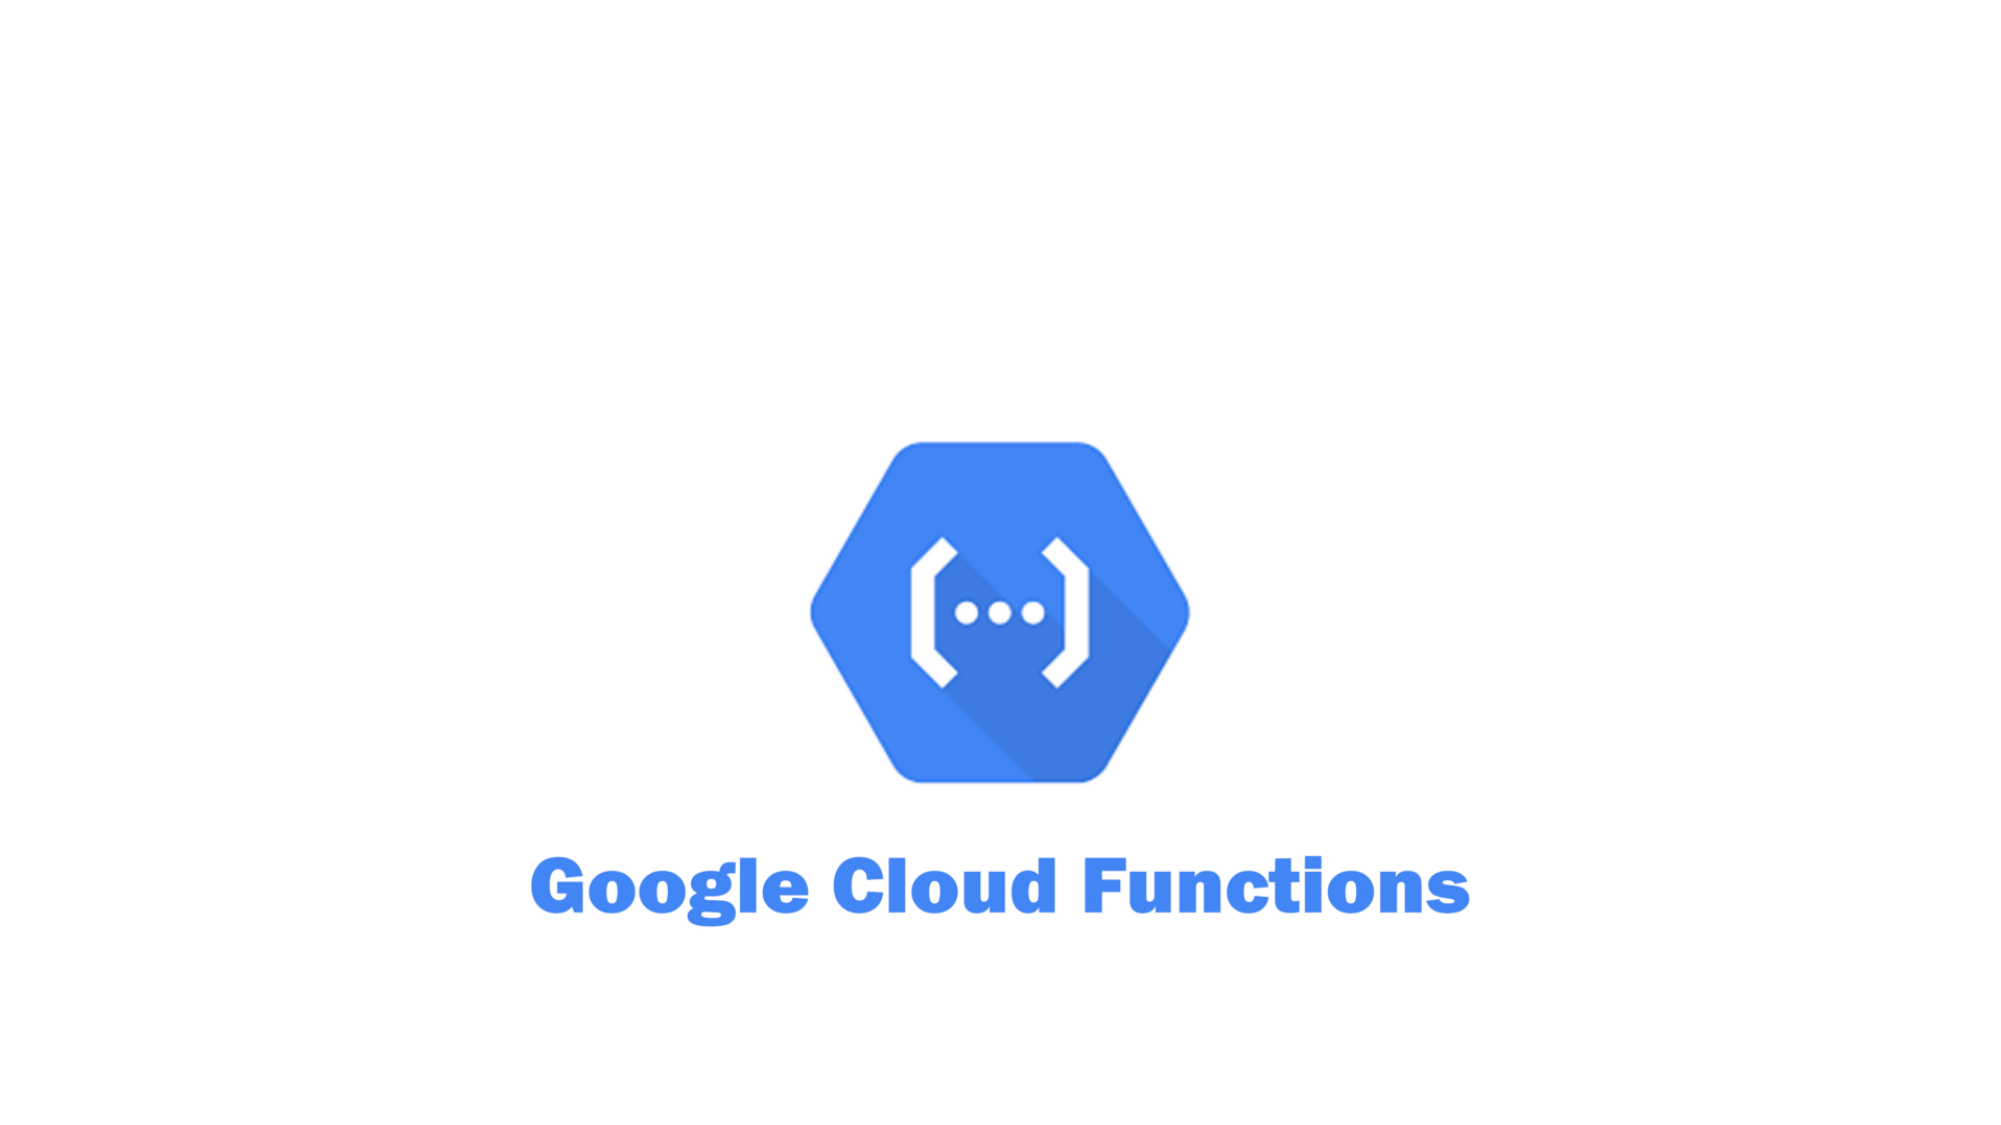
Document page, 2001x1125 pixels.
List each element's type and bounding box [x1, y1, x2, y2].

picture [269, 299, 1731, 1014]
